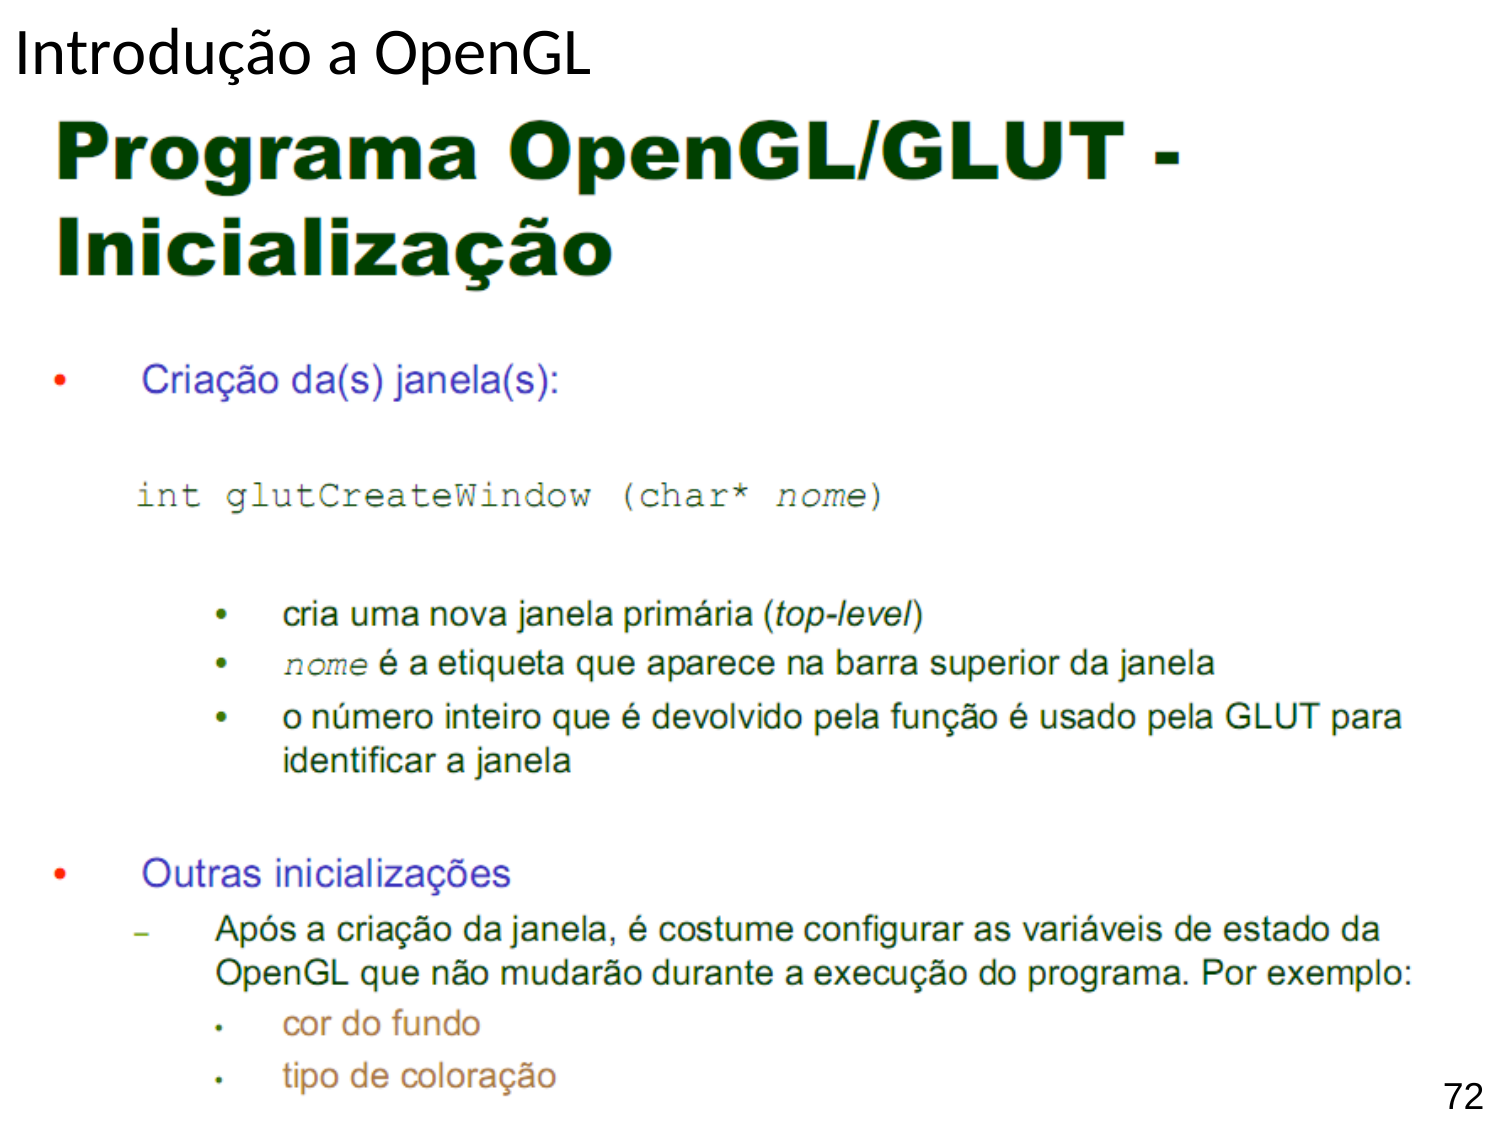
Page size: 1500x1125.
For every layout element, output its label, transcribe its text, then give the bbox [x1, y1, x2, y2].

text_box Introdução a OpenGL [0, 0, 1051, 141]
picture [35, 112, 1442, 1103]
text_box 72 [1428, 1064, 1500, 1125]
